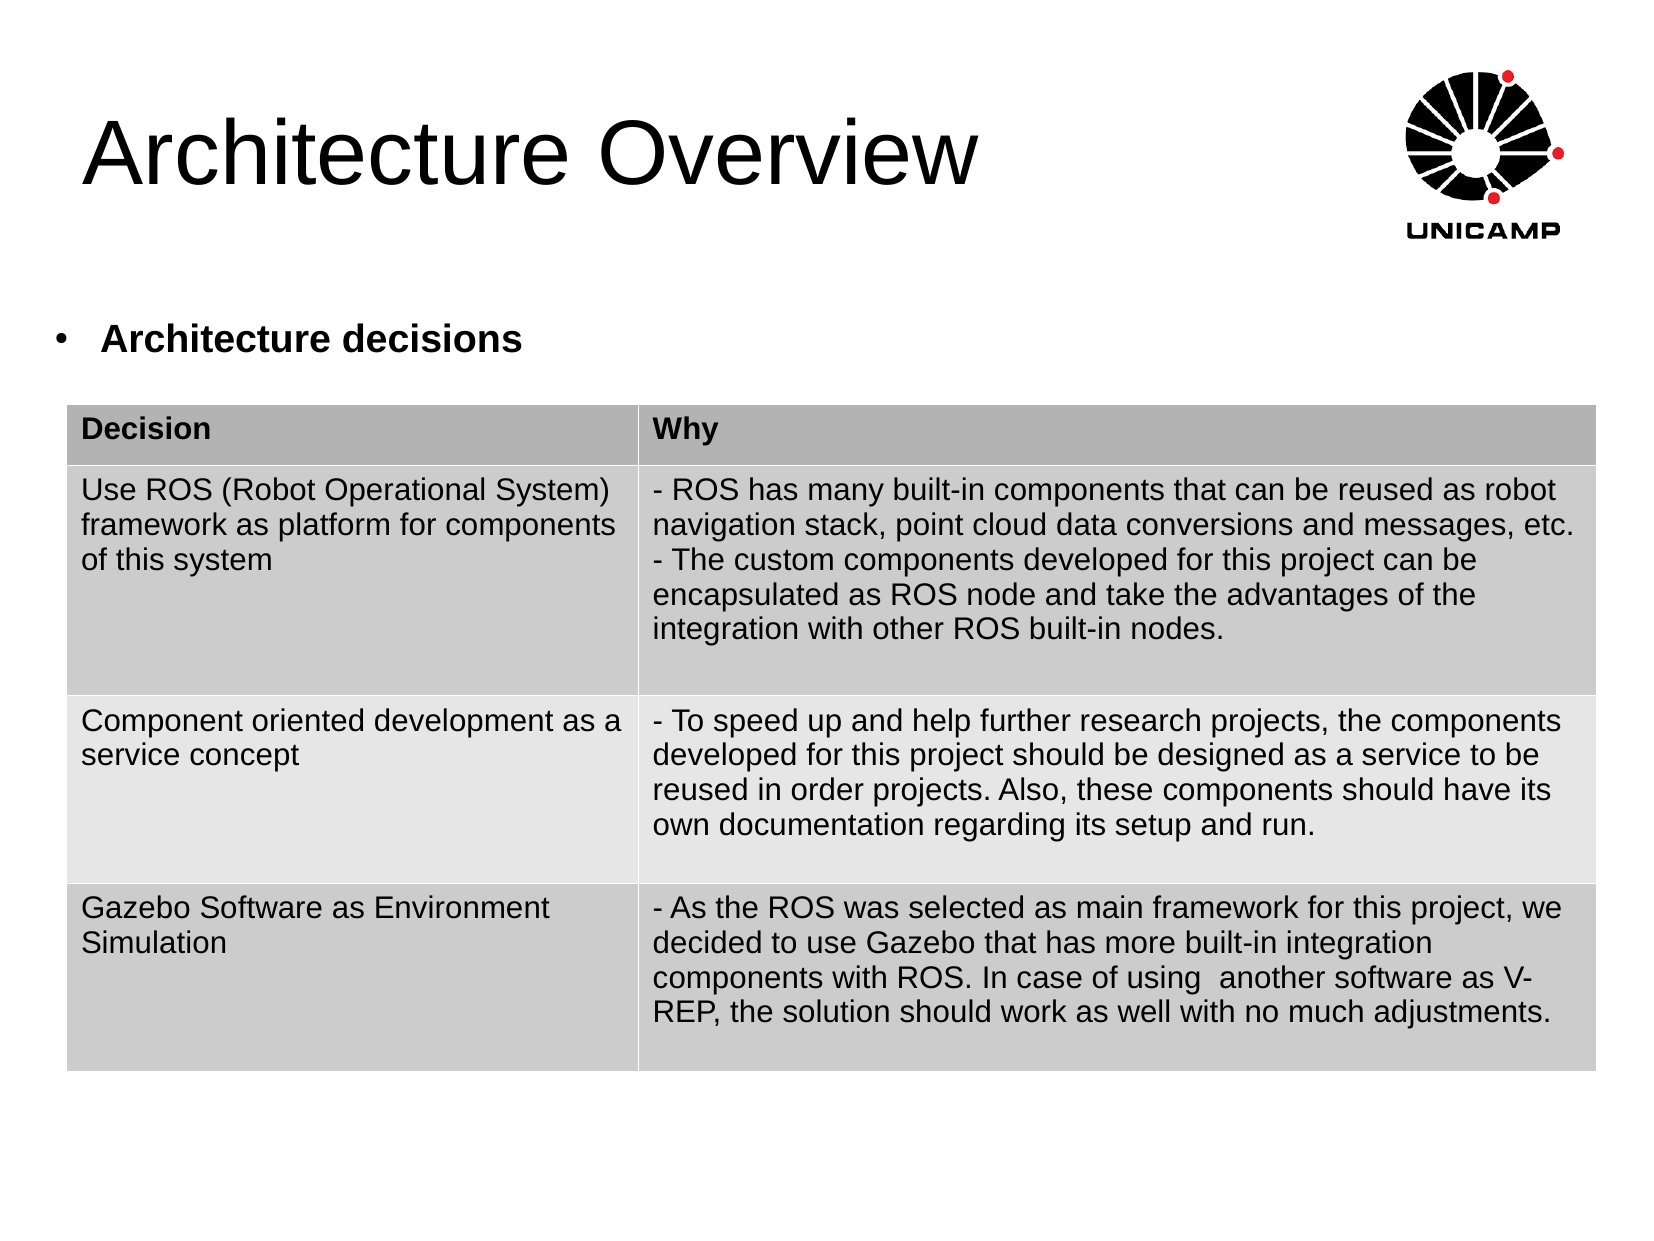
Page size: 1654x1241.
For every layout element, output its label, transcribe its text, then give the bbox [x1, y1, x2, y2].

table_cell - As the ROS was selected as main framework for this project, we decided to use Gazebo that has more built-in integration components with ROS. In case of using another software as V-REP, the solution should work as well with no much adjustments. [639, 884, 1596, 1071]
table_header Decision [67, 405, 638, 465]
picture [1405, 70, 1564, 239]
table_cell Component oriented development as a service concept [67, 696, 638, 883]
table_cell - To speed up and help further research projects, the components developed for this project should be designed as a service to be reused in order projects. Also, these components should have its own documentation regarding its setup and run. [639, 696, 1596, 883]
table_cell - ROS has many built-in components that can be reused as robot navigation stack, point cloud data conversions and messages, etc. - The custom components developed for this project can be encapsulated as ROS node and take the advantages of the integration with other ROS built-in nodes. [639, 466, 1596, 695]
table_cell Use ROS (Robot Operational System) framework as platform for components of this system [67, 466, 638, 695]
title Architecture Overview [82, 49, 1571, 257]
table_cell Gazebo Software as Environment Simulation [67, 884, 638, 1071]
text_box Architecture decisions [0, 295, 638, 362]
table_header Why [639, 405, 1596, 465]
